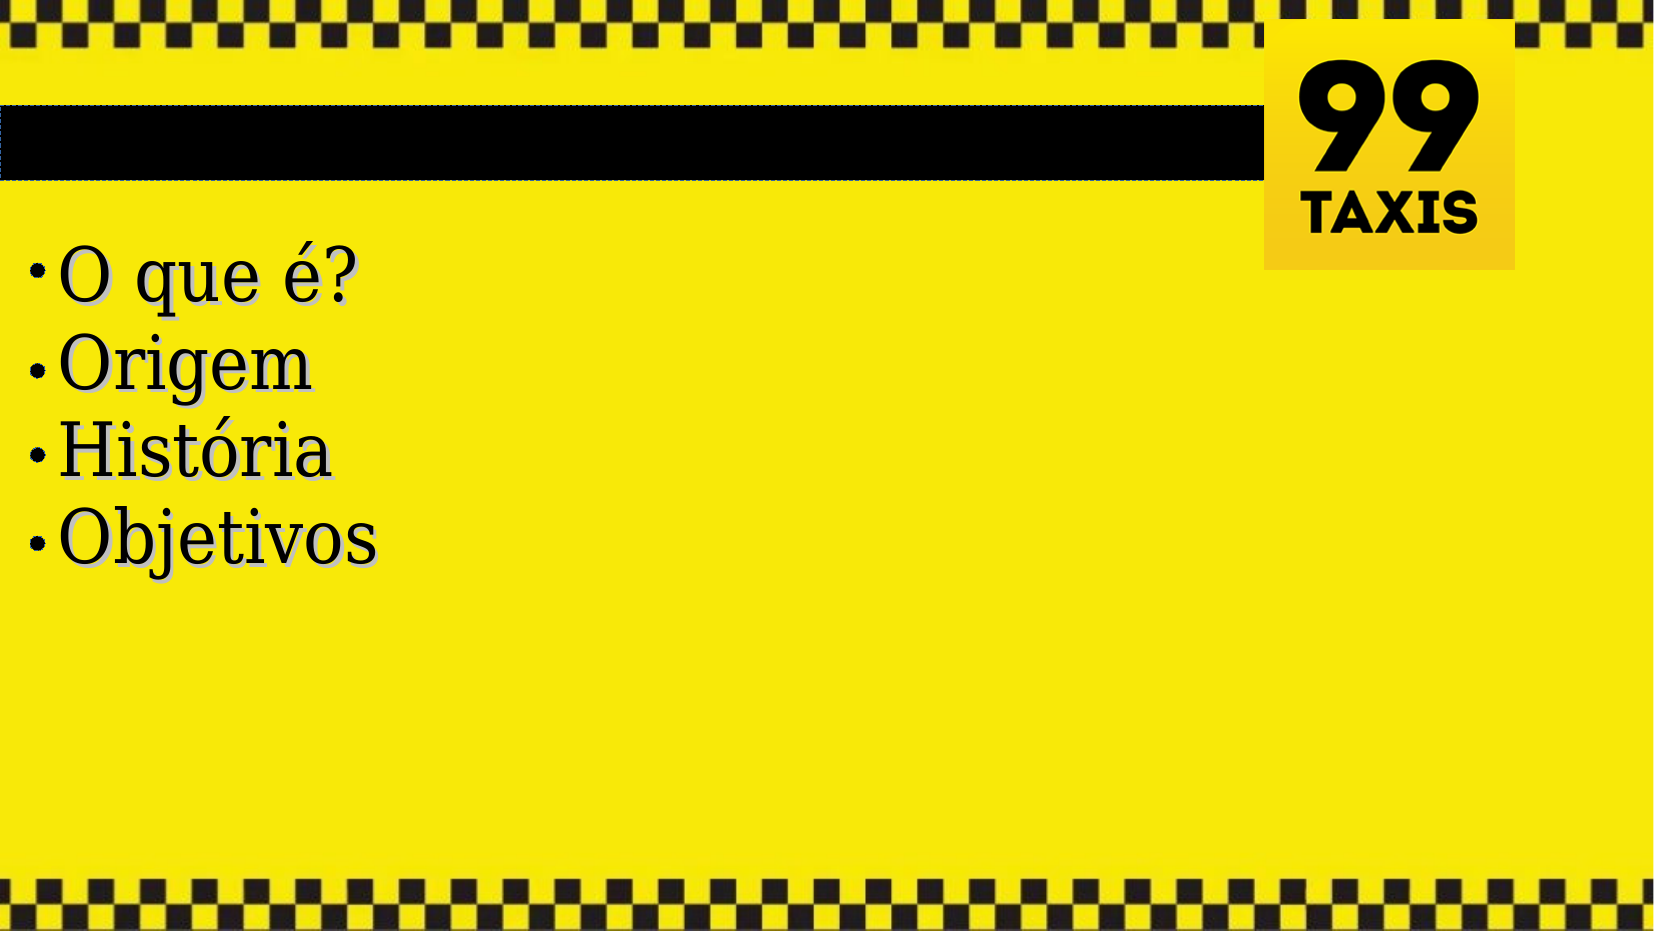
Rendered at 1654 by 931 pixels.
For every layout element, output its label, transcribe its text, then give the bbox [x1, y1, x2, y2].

text_box [30, 363, 46, 379]
text_box [30, 262, 46, 278]
text_box [30, 535, 46, 551]
text_box [0, 105, 1264, 181]
text_box [30, 447, 46, 463]
text_box O que é? Origem História Objetivos [0, 225, 1486, 589]
picture [0, 0, 1654, 931]
